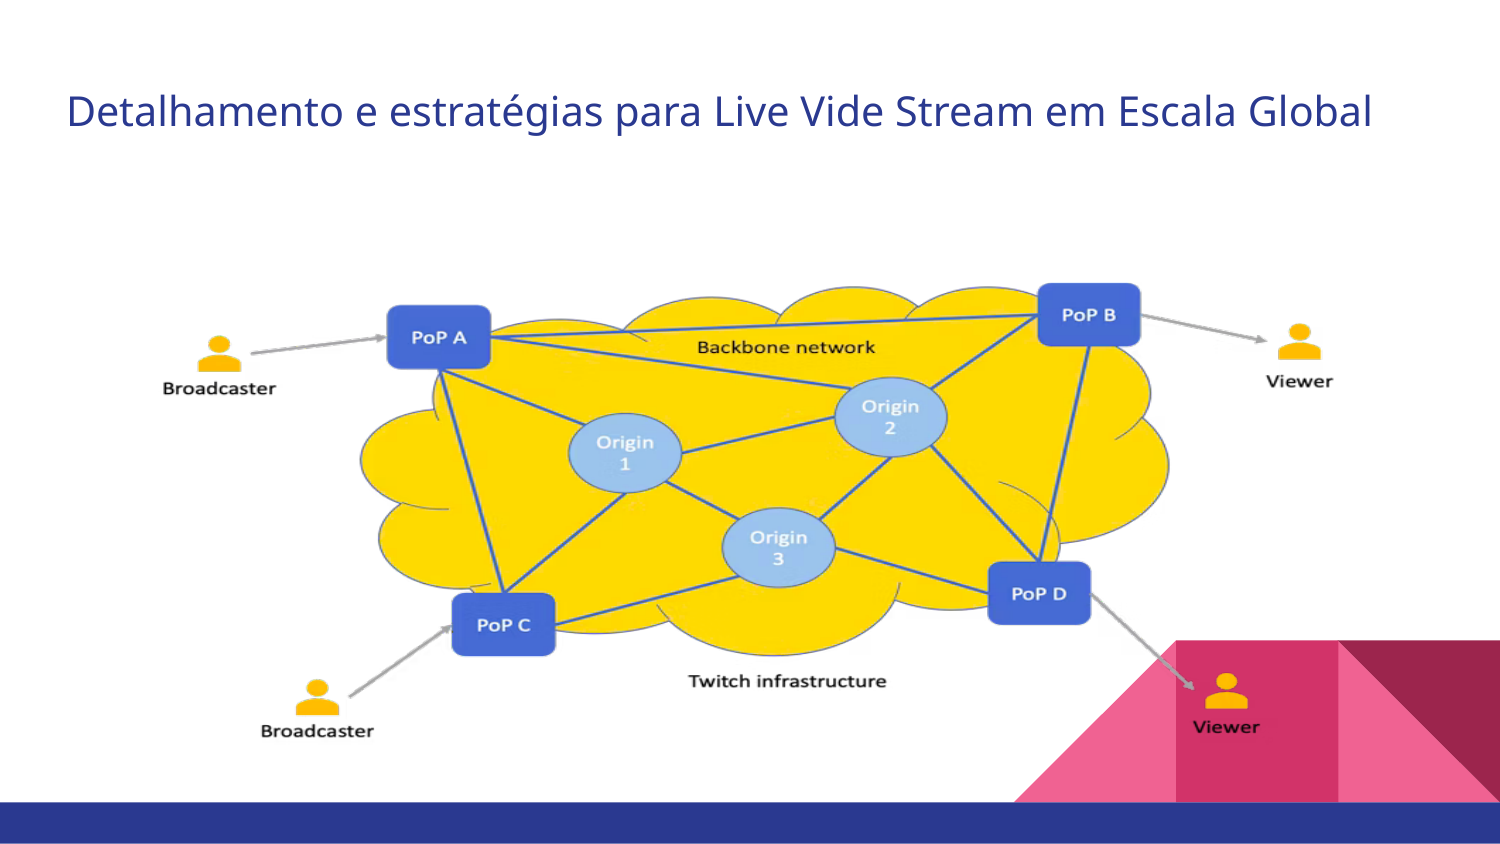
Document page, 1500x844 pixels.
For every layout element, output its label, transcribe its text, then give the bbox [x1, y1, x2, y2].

title Detalhamento e estratégias para Live Vide Stream em Escala Global [51, 67, 1449, 167]
picture [148, 282, 1369, 754]
